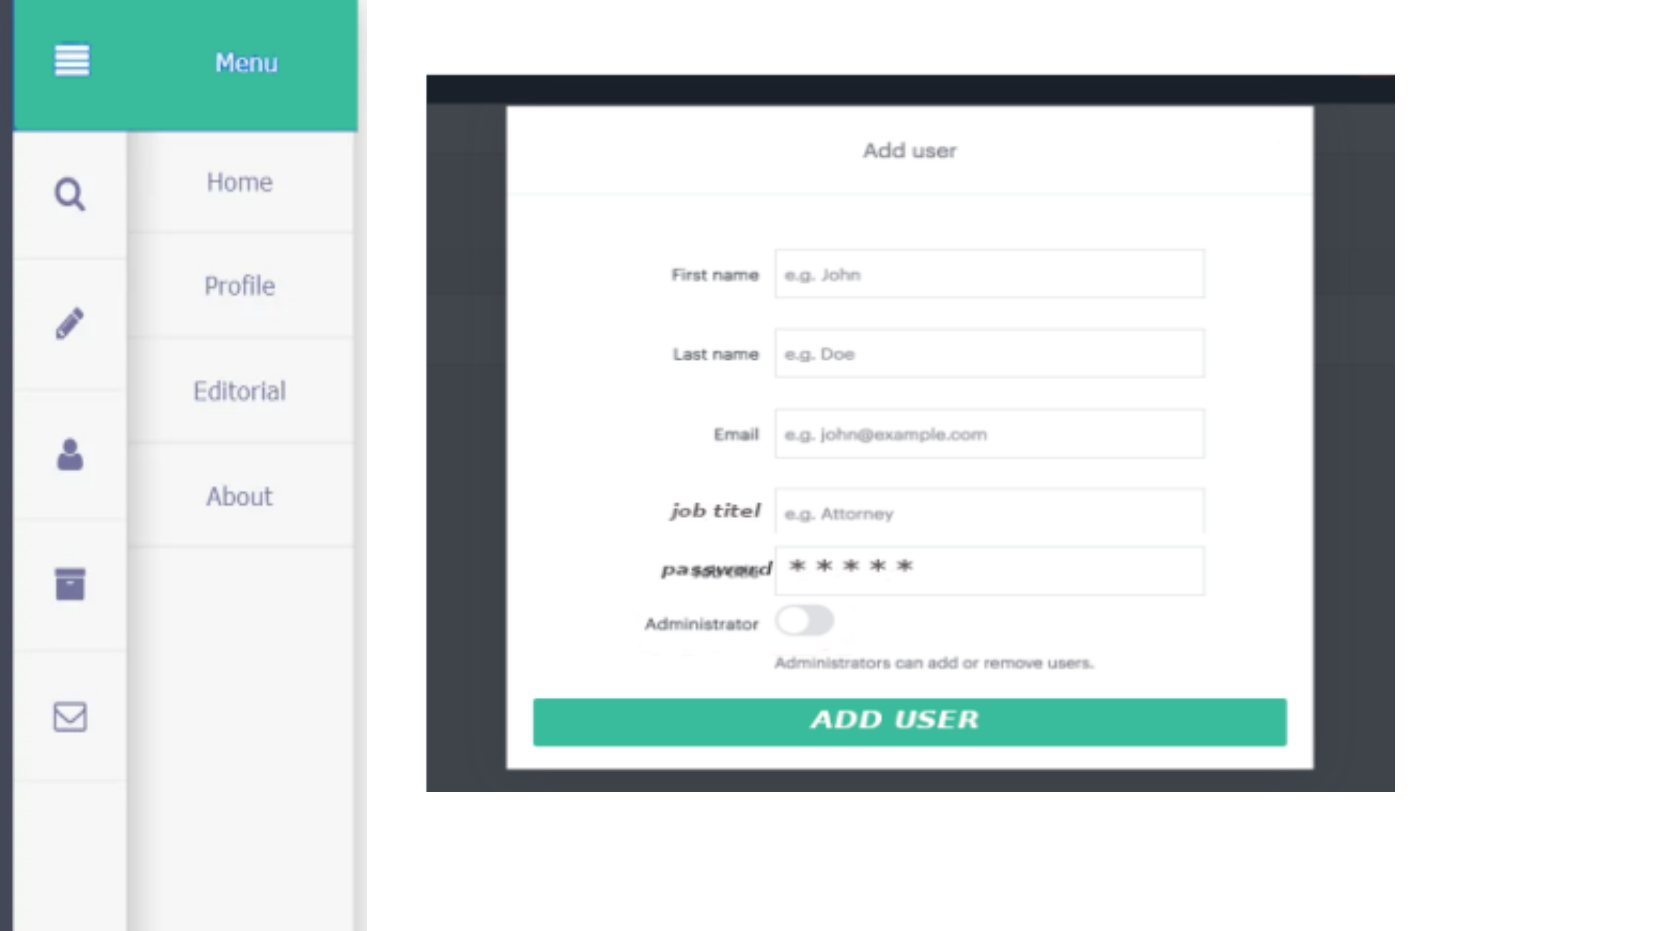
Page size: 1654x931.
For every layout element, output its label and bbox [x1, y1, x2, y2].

picture [0, 0, 367, 931]
picture [425, 70, 1395, 792]
